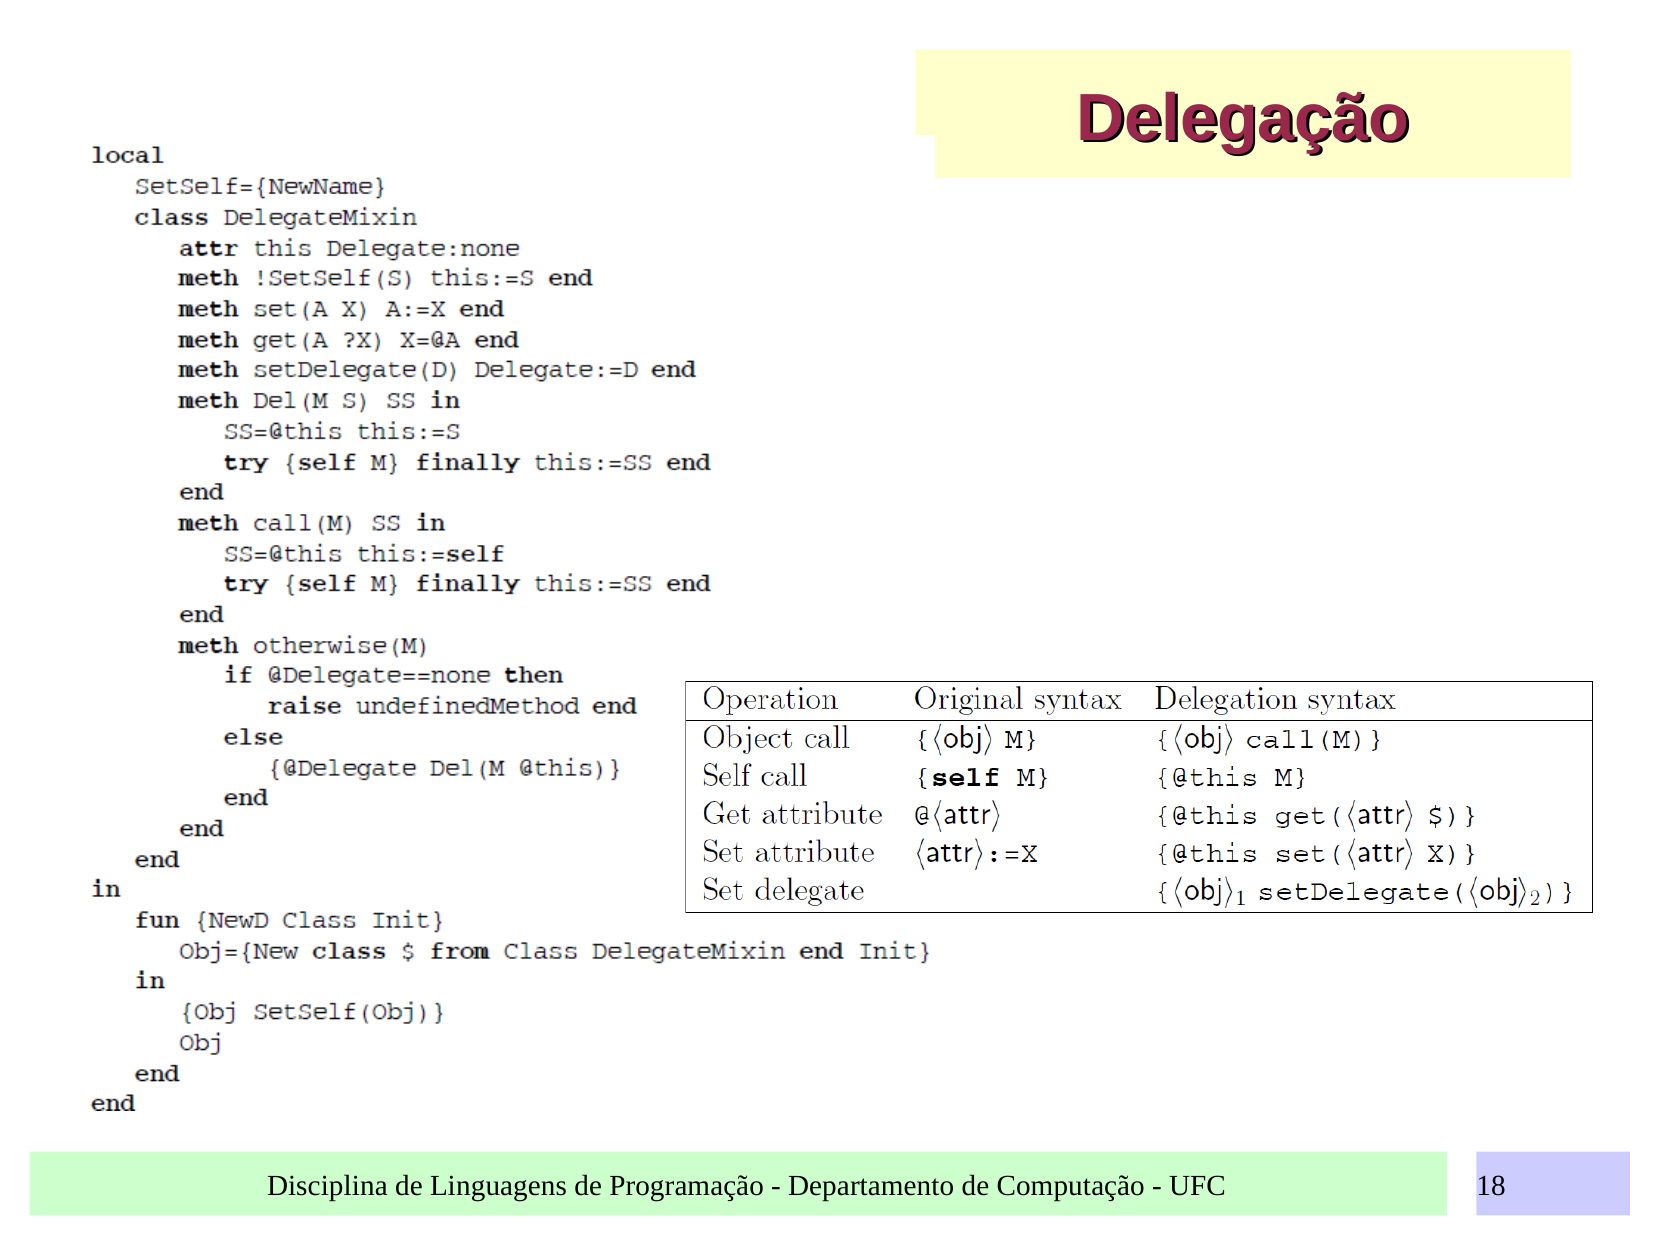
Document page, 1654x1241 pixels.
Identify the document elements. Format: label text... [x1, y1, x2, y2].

title Delegação [915, 49, 1571, 178]
text_box Disciplina de Linguagens de Programação - Departamento de Computação - UFC [29, 1151, 1447, 1216]
text_box <número> [1476, 1151, 1630, 1216]
picture [88, 135, 1595, 1111]
